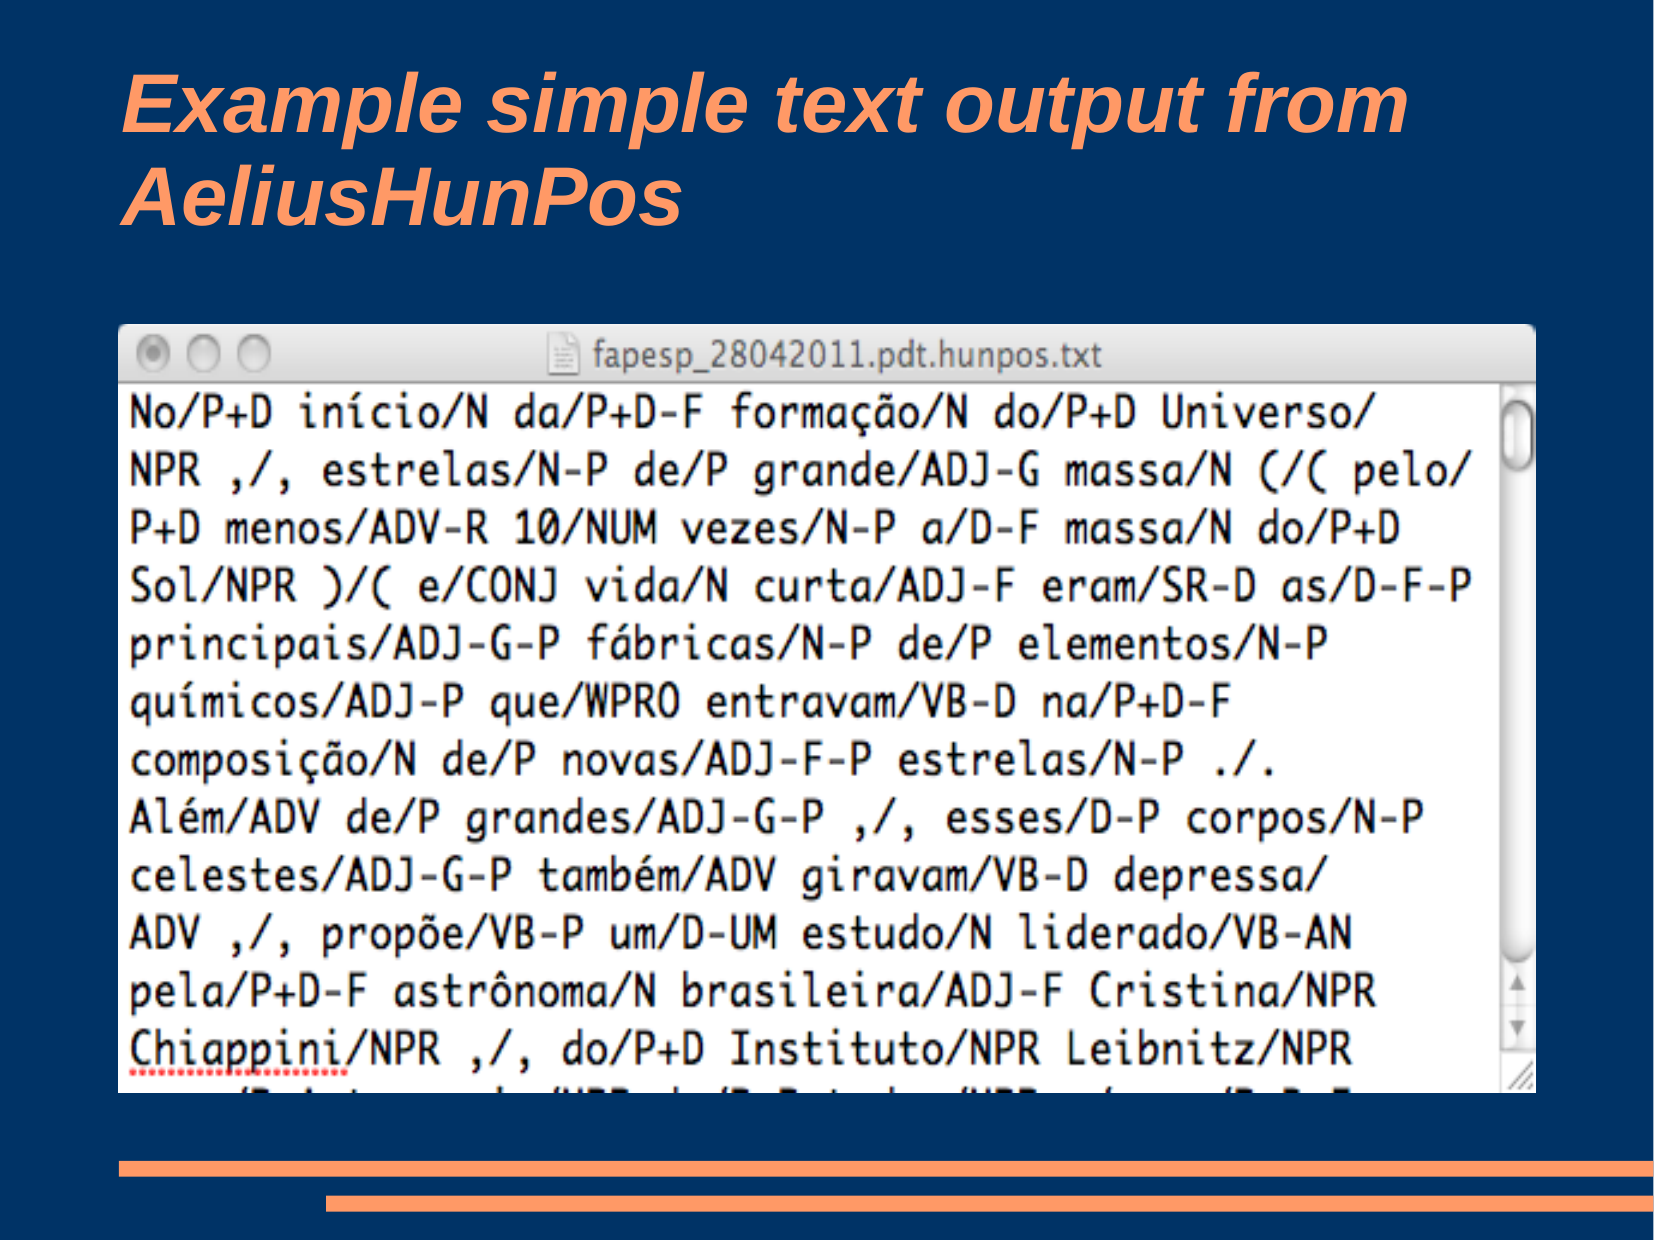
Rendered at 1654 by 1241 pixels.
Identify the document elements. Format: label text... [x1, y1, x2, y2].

picture [118, 324, 1536, 1093]
title Example simple text output from AeliusHunPos [121, 46, 1534, 254]
